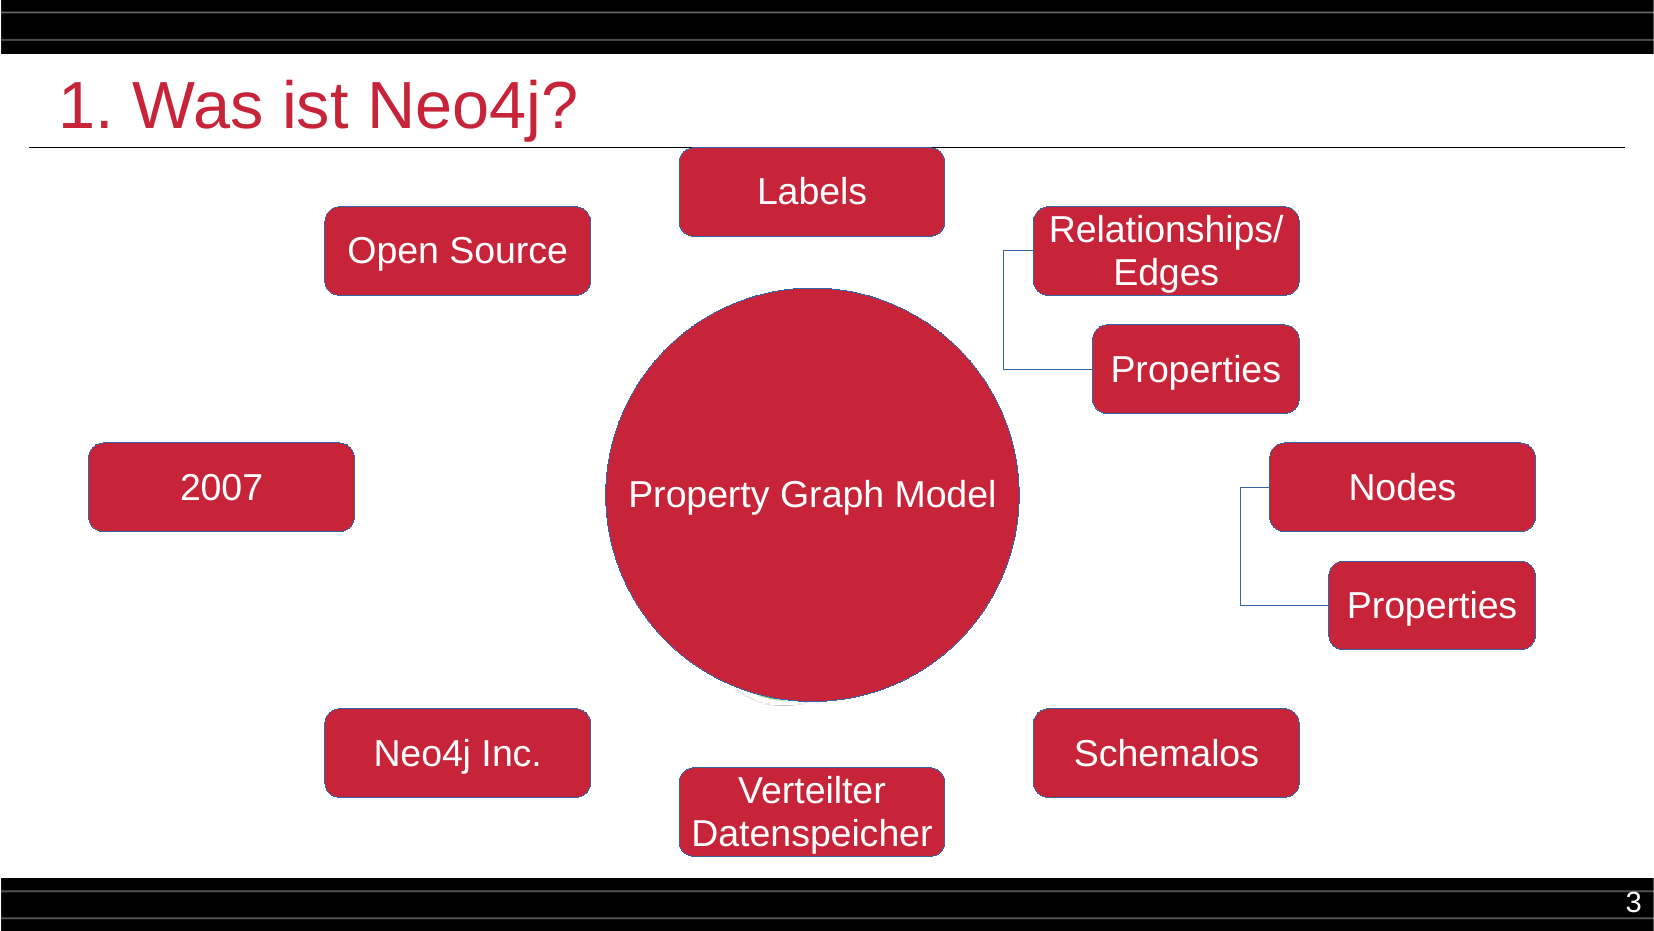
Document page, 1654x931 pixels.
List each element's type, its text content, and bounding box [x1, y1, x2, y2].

picture [1004, 318, 1011, 369]
text_box Schemalos [1033, 708, 1300, 798]
text_box Verteilter Datenspeicher [679, 767, 945, 857]
text_box Nodes [1269, 442, 1536, 532]
text_box Open Source [324, 206, 591, 296]
text_box Relationships/ Edges [1033, 206, 1300, 296]
text_box 2007 [88, 442, 355, 532]
picture [620, 556, 1011, 709]
picture [1, 878, 1654, 931]
text_box Labels [679, 147, 945, 237]
picture [1, 0, 1654, 54]
picture [922, 318, 1011, 433]
text_box Property Graph Model [605, 288, 1020, 702]
title 1. Was ist Neo4j? [59, 63, 1548, 147]
text_box Neo4j Inc. [324, 708, 591, 798]
picture [620, 318, 703, 416]
text_box Properties [1328, 561, 1536, 650]
text_box Properties [1092, 324, 1300, 414]
